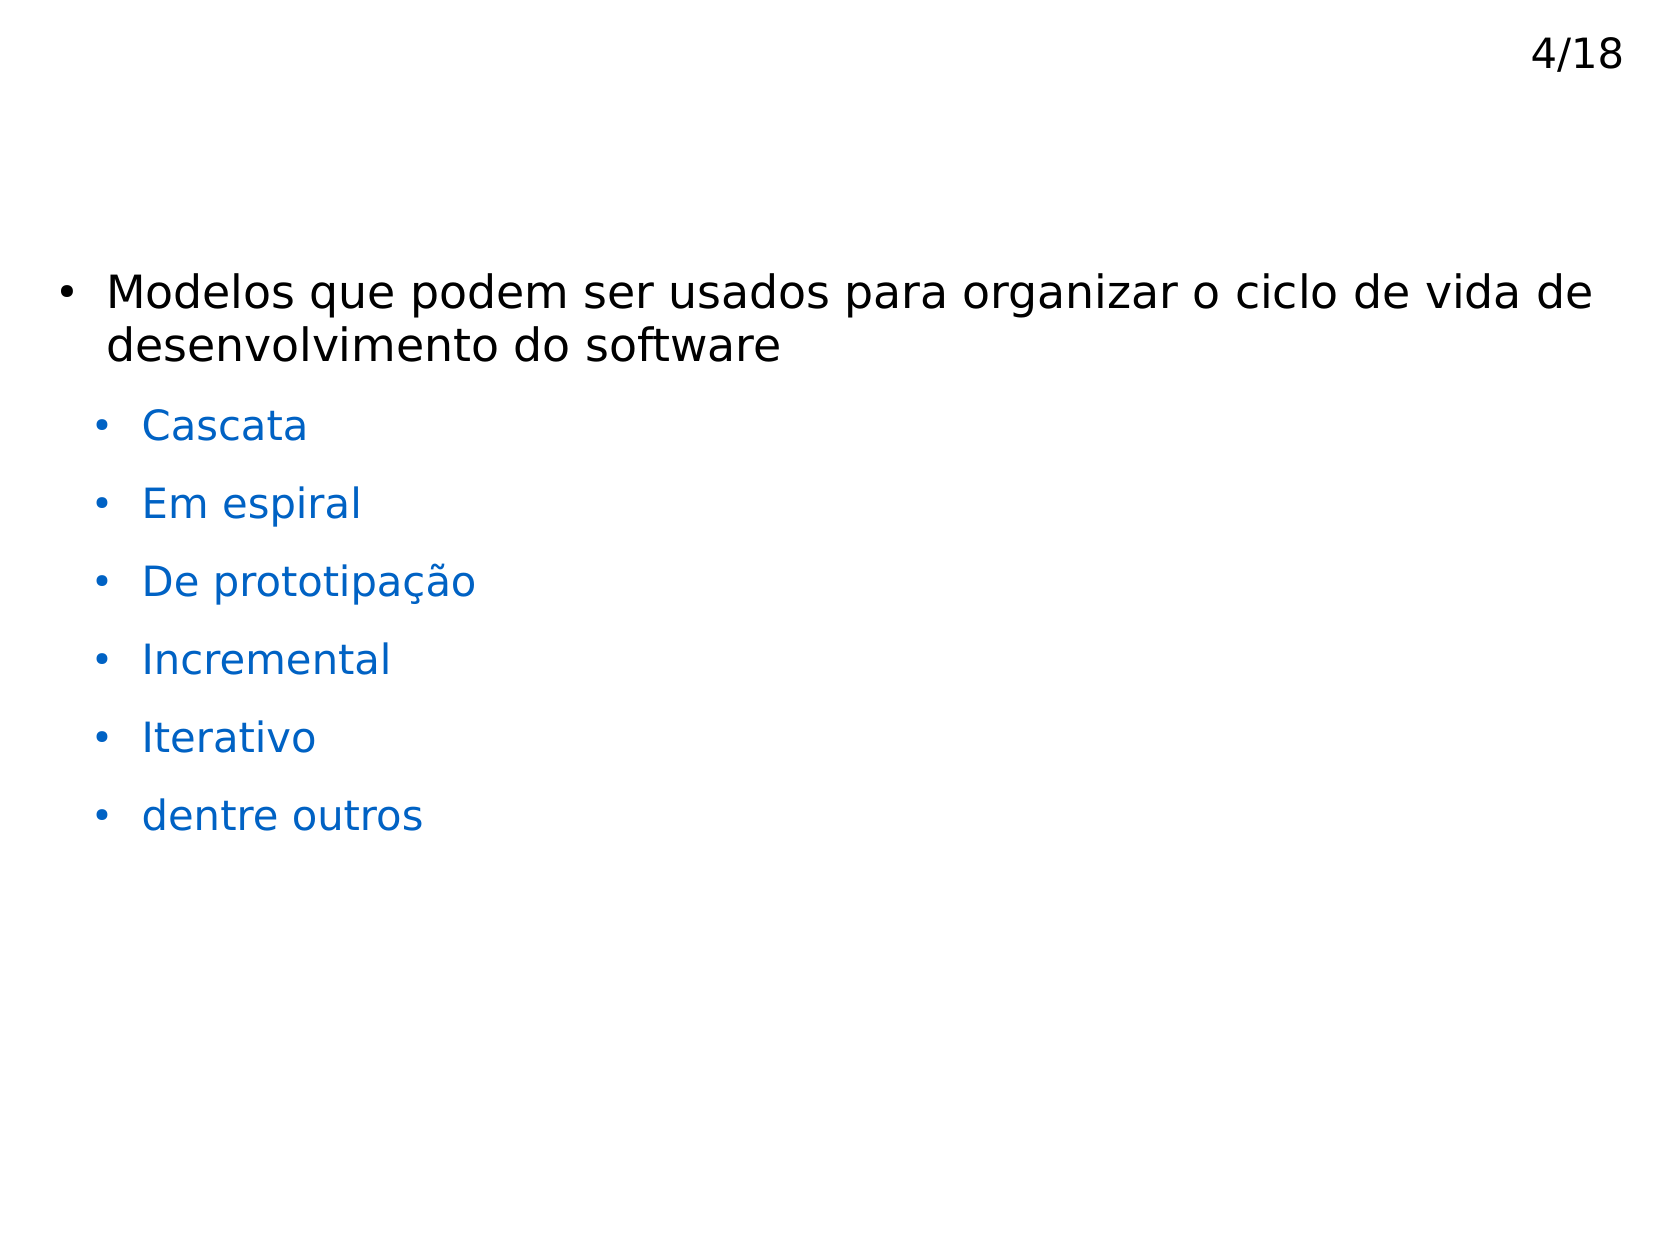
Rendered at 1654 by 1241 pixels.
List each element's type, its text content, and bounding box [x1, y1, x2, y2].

list Modelos que podem ser usados para organizar o ciclo de vida de desenvolvimento do software Cascata Em espiral De prototipação Incremental Iterativo dentre outros [59, 265, 1625, 1211]
